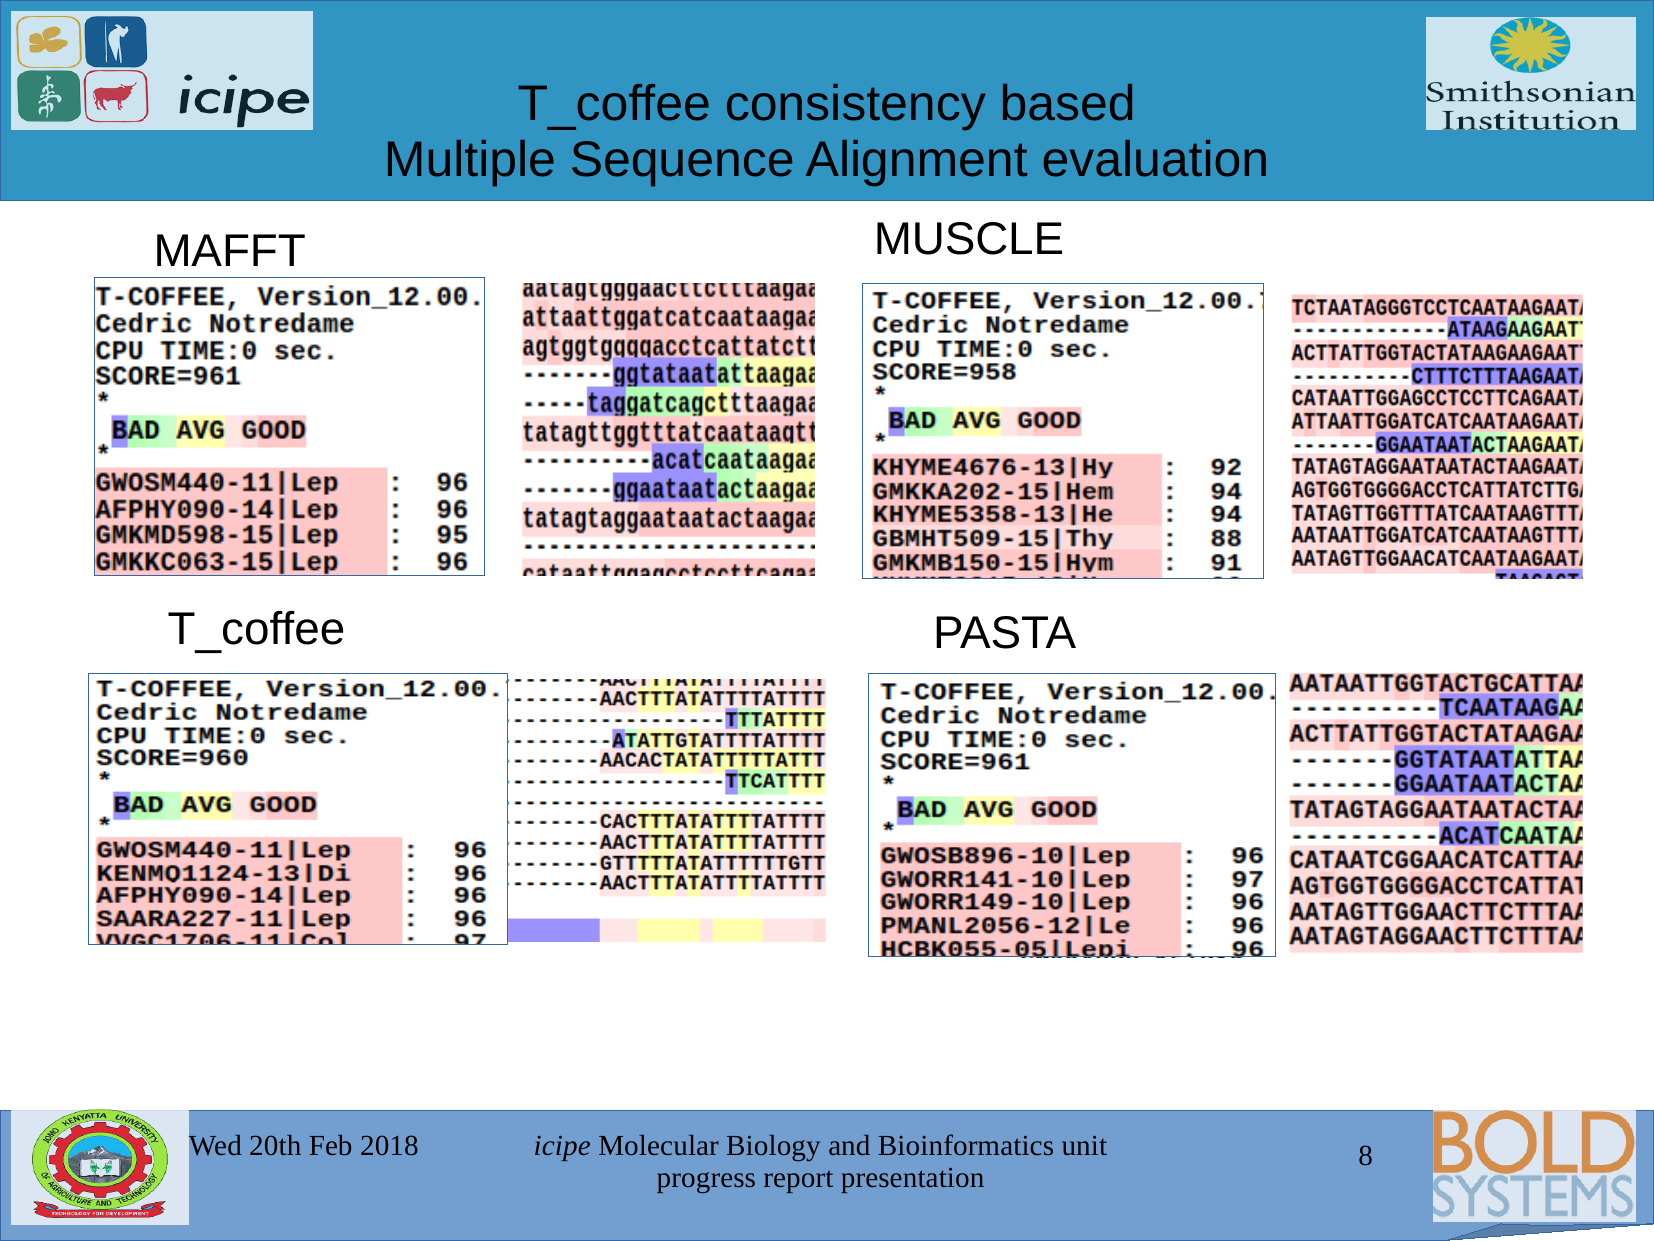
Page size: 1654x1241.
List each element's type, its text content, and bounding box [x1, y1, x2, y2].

picture [1426, 17, 1636, 130]
picture [868, 673, 1276, 957]
title T_coffee consistency based Multiple Sequence Alignment evaluation [82, 49, 1571, 213]
picture [11, 11, 313, 130]
list T_coffee [96, 603, 839, 1028]
picture [94, 277, 815, 576]
list MUSCLE [803, 212, 1571, 650]
picture [88, 673, 827, 945]
list PASTA [862, 606, 1569, 1052]
picture [862, 283, 1583, 579]
list MAFFT [82, 225, 803, 569]
picture [1569, 673, 1583, 958]
table_cell [11, 1104, 189, 1110]
